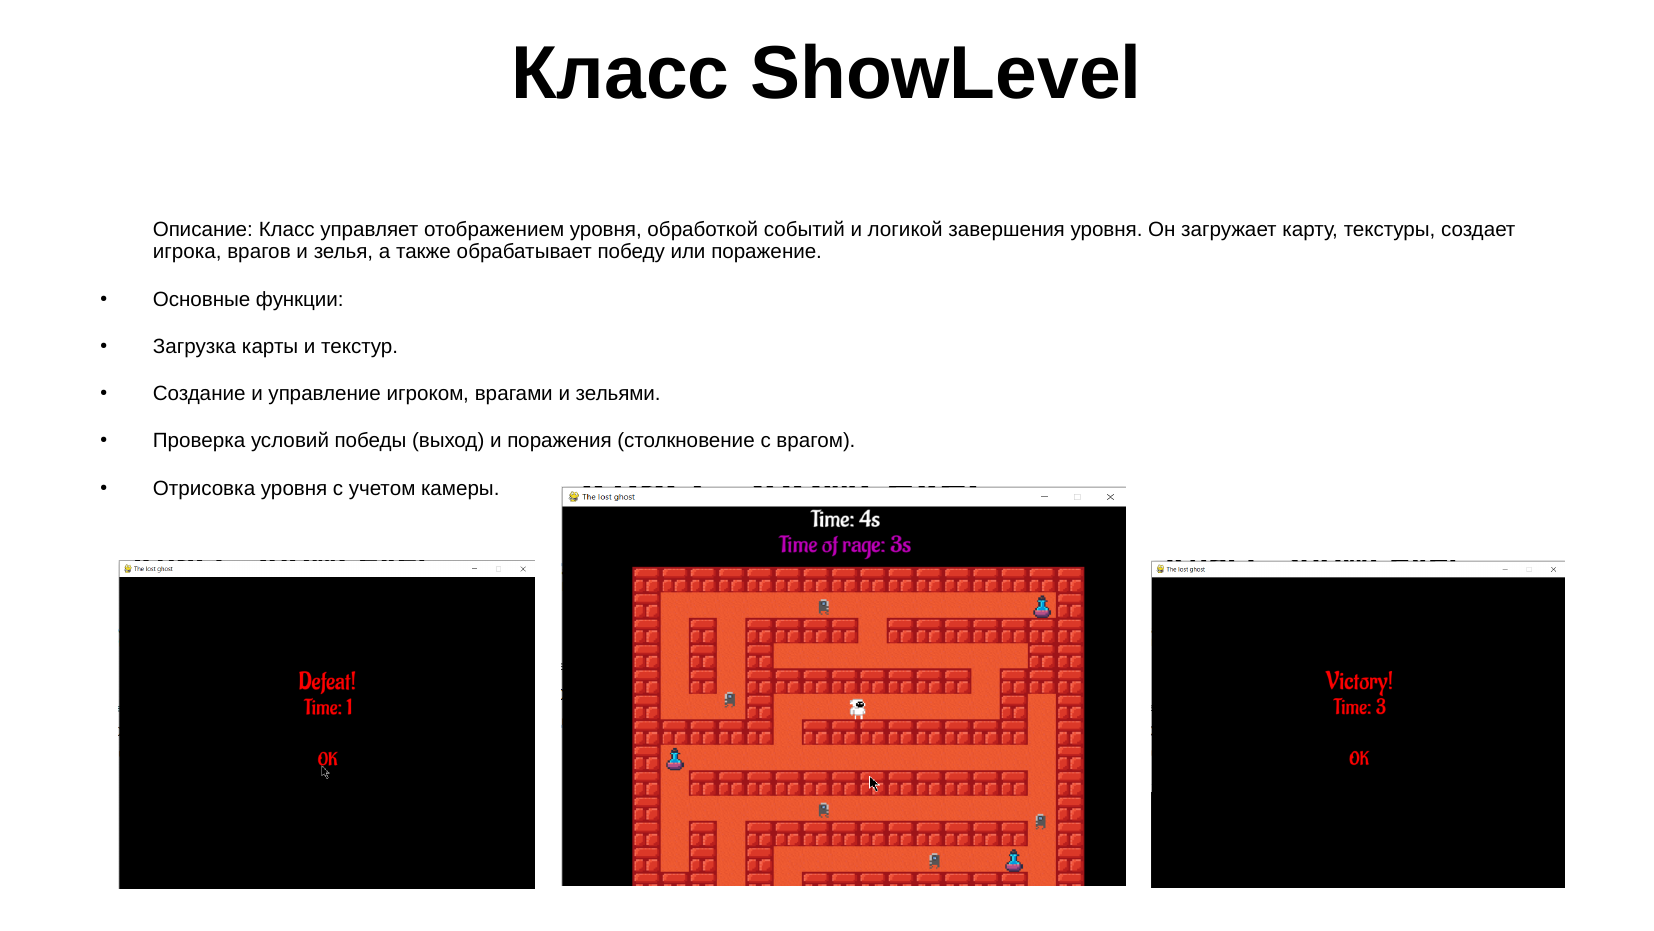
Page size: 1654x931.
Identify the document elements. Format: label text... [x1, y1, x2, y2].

picture [561, 486, 1126, 886]
picture [118, 560, 535, 889]
picture [1151, 560, 1565, 888]
title Класс ShowLevel [82, 30, 1571, 199]
list Описание: Класс управляет отображением уровня, обработкой событий и логикой завершения уровня. Он загружает карту, текстуры, создает игрока, врагов и зелья, а также обрабатывает победу или поражение. Основные функции: Загрузка карты и текстур. Создание и управление игроком, врагами и зельями. Проверка условий победы (выход) и поражения (столкновение с врагом). Отрисовка уровня с учетом камеры. [82, 217, 1571, 502]
